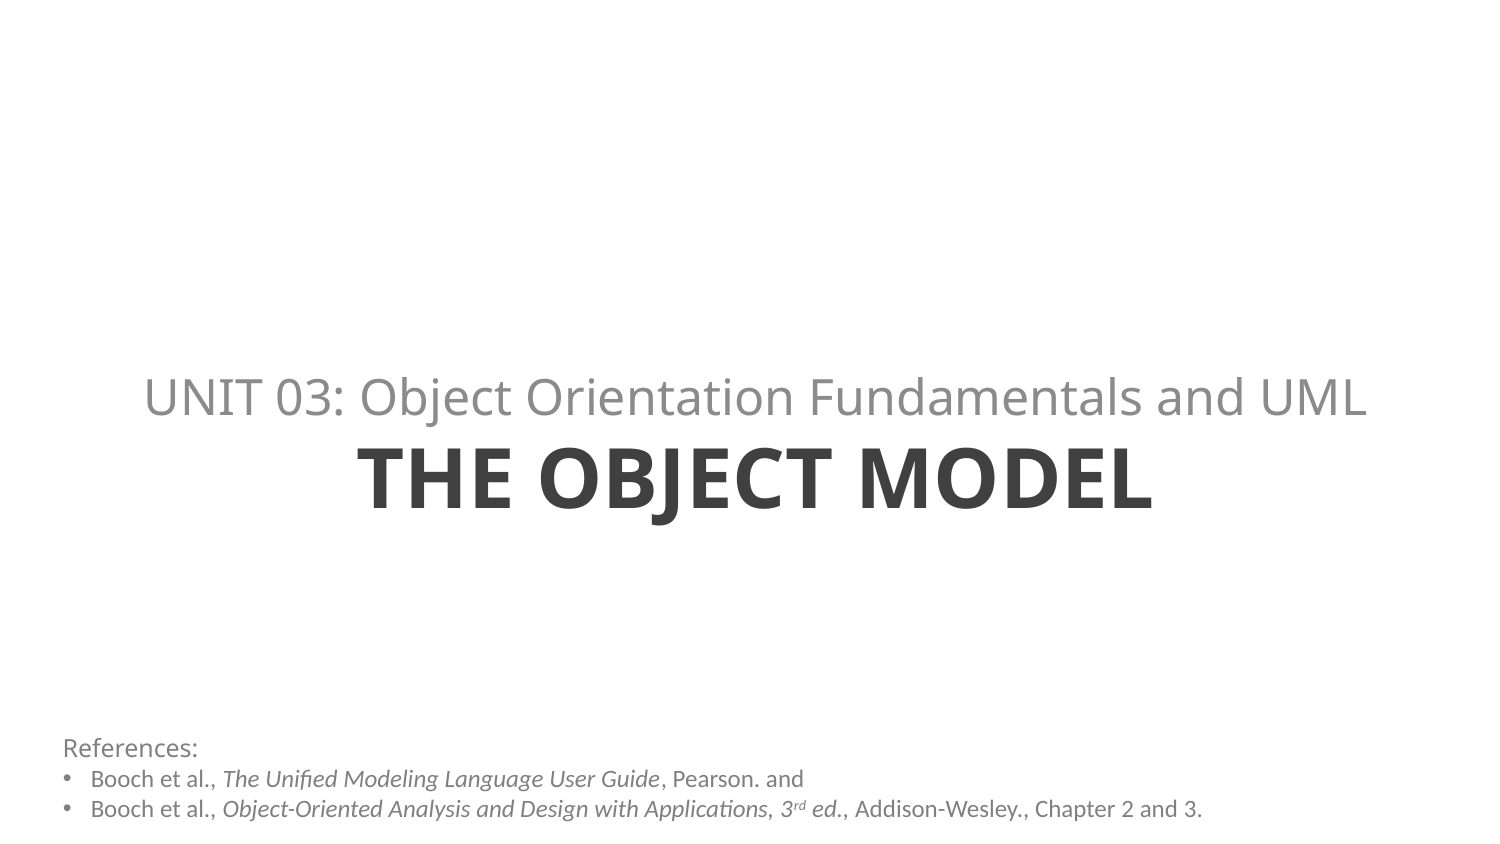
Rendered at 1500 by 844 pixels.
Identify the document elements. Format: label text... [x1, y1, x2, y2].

list UNIT 03: Object Orientation Fundamentals and UML [118, 357, 1394, 436]
text_box References: Booch et al., The Unified Modeling Language User Guide, Pearson. and Booch et al., Object-Oriented Analysis and Design with Applications, 3rd ed., Addison-Wesley., Chapter 2 and 3. [48, 725, 1469, 830]
title The object model [118, 436, 1394, 586]
